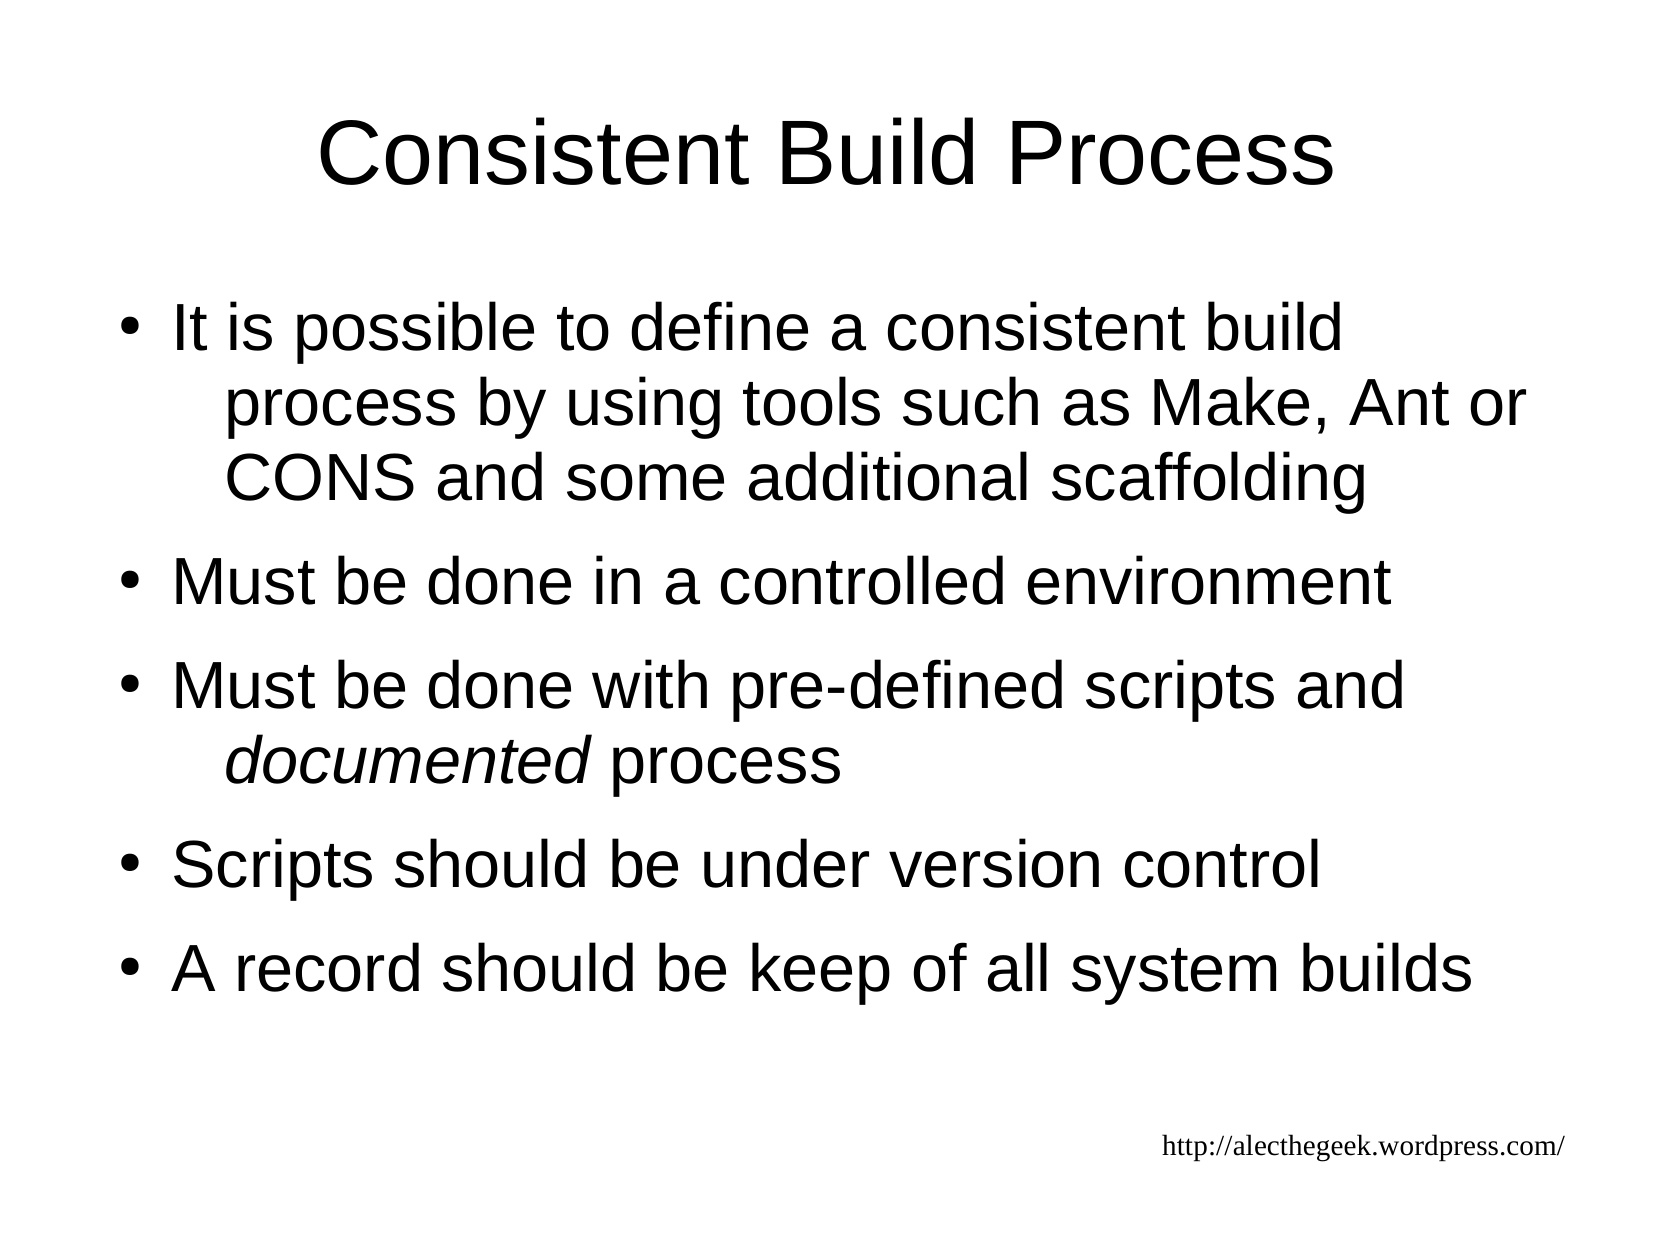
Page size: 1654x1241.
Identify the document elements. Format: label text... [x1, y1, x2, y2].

title Consistent Build Process [82, 49, 1571, 257]
list It is possible to define a consistent build process by using tools such as Make, Ant or CONS and some additional scaffolding Must be done in a controlled environment Must be done with pre-defined scripts and documented process Scripts should be under version control A record should be keep of all system builds [82, 290, 1571, 1109]
